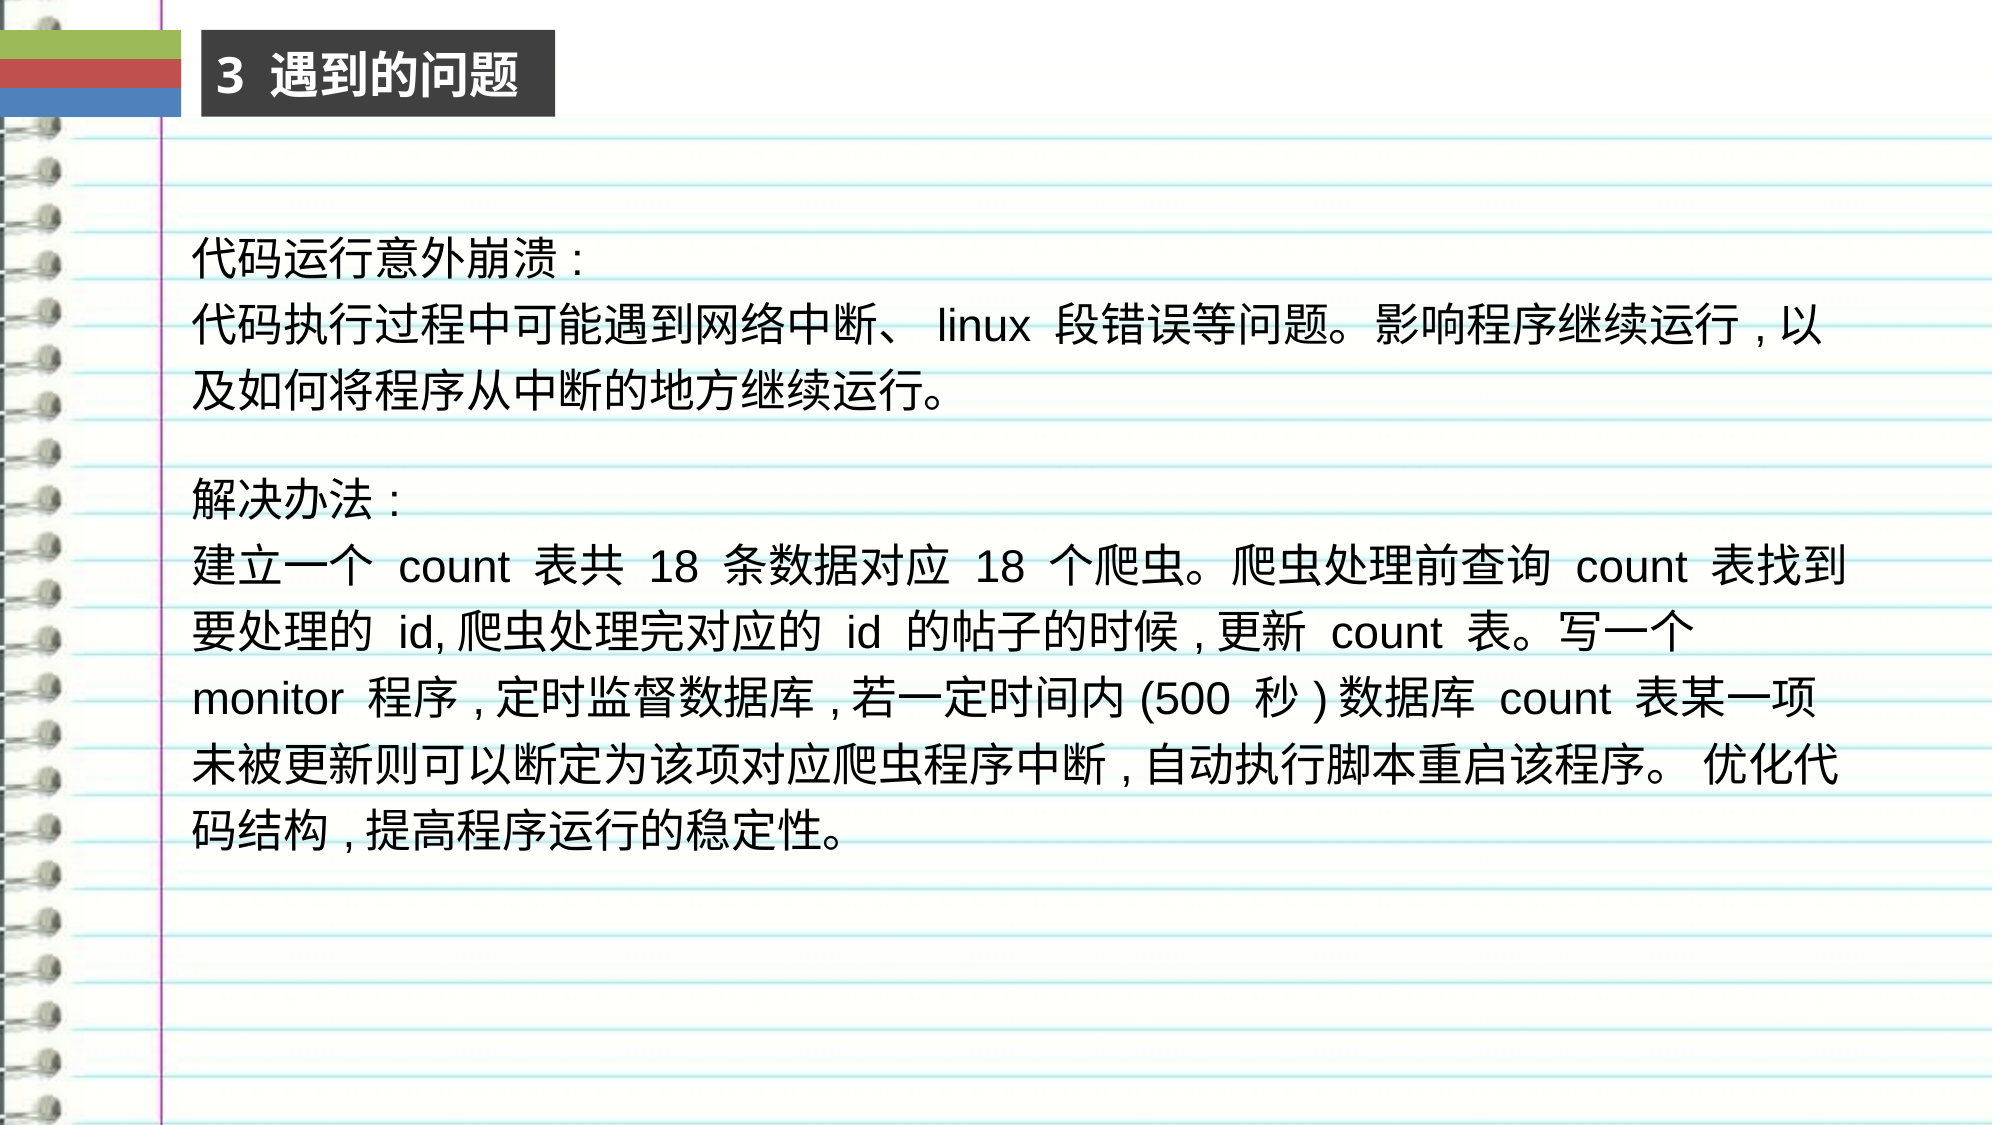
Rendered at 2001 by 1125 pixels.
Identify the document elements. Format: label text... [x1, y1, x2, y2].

text_box 3 遇到的问题 [201, 29, 556, 117]
picture [0, 0, 1995, 1125]
text_box 代码运行意外崩溃: 代码执行过程中可能遇到网络中断、linux 段错误等问题。影响程序继续运行,以及如何将程序从中断的地方继续运行。 解决办法: 建立一个 count 表共 18 条数据对应 18 个爬虫。爬虫处理前查询 count 表找到要处理的 id,爬虫处理完对应的 id 的帖子的时候,更新 count 表。写一个 monitor 程序,定时监督数据库,若一定时间内(500 秒)数据库 count 表某一项未被更新则可以断定为该项对应爬虫程序中断,自动执行脚本重启该程序。 优化代码结构,提高程序运行的稳定性。 [177, 215, 1867, 898]
